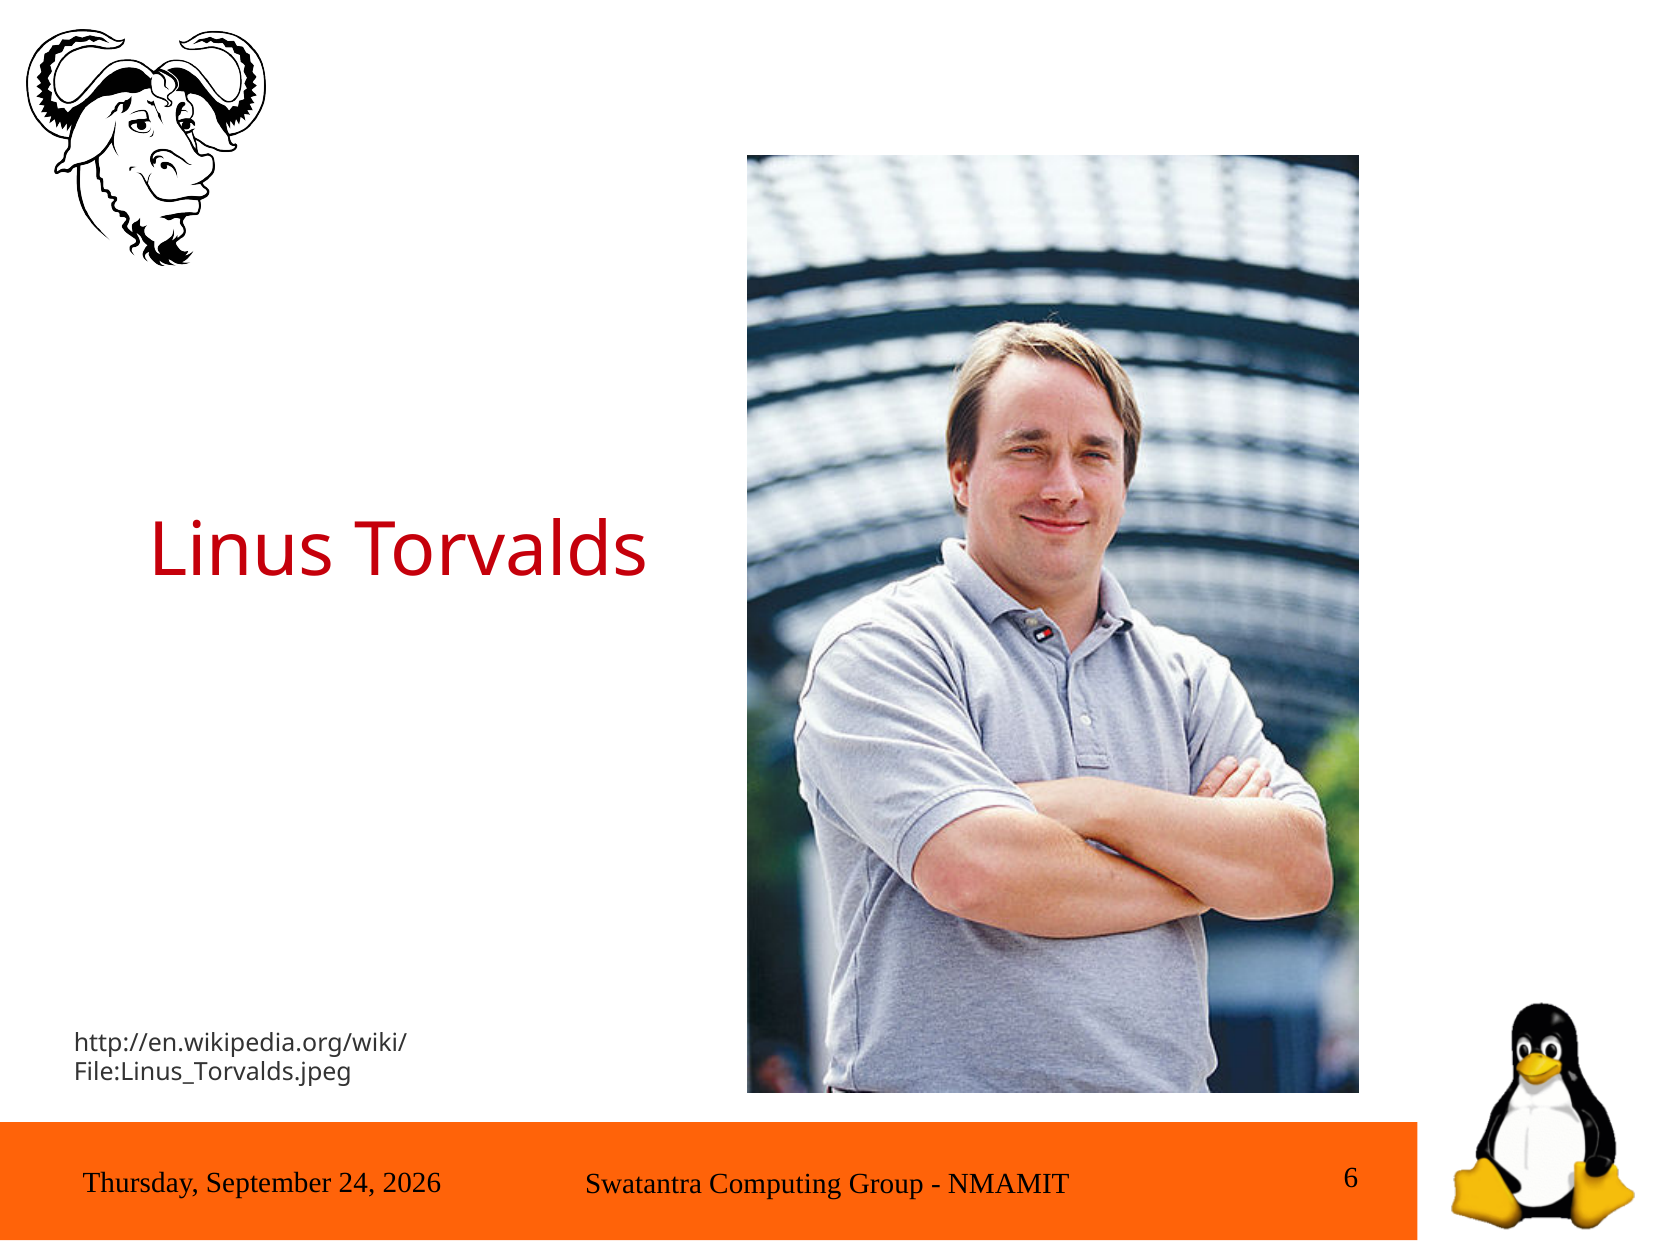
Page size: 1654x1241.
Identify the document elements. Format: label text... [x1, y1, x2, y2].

picture [1446, 997, 1640, 1235]
text_box http://en.wikipedia.org/wiki/File:Linus_Torvalds.jpeg [59, 1033, 661, 1079]
picture [747, 155, 1359, 1093]
title Linus Torvalds [88, 442, 709, 650]
picture [26, 29, 266, 266]
